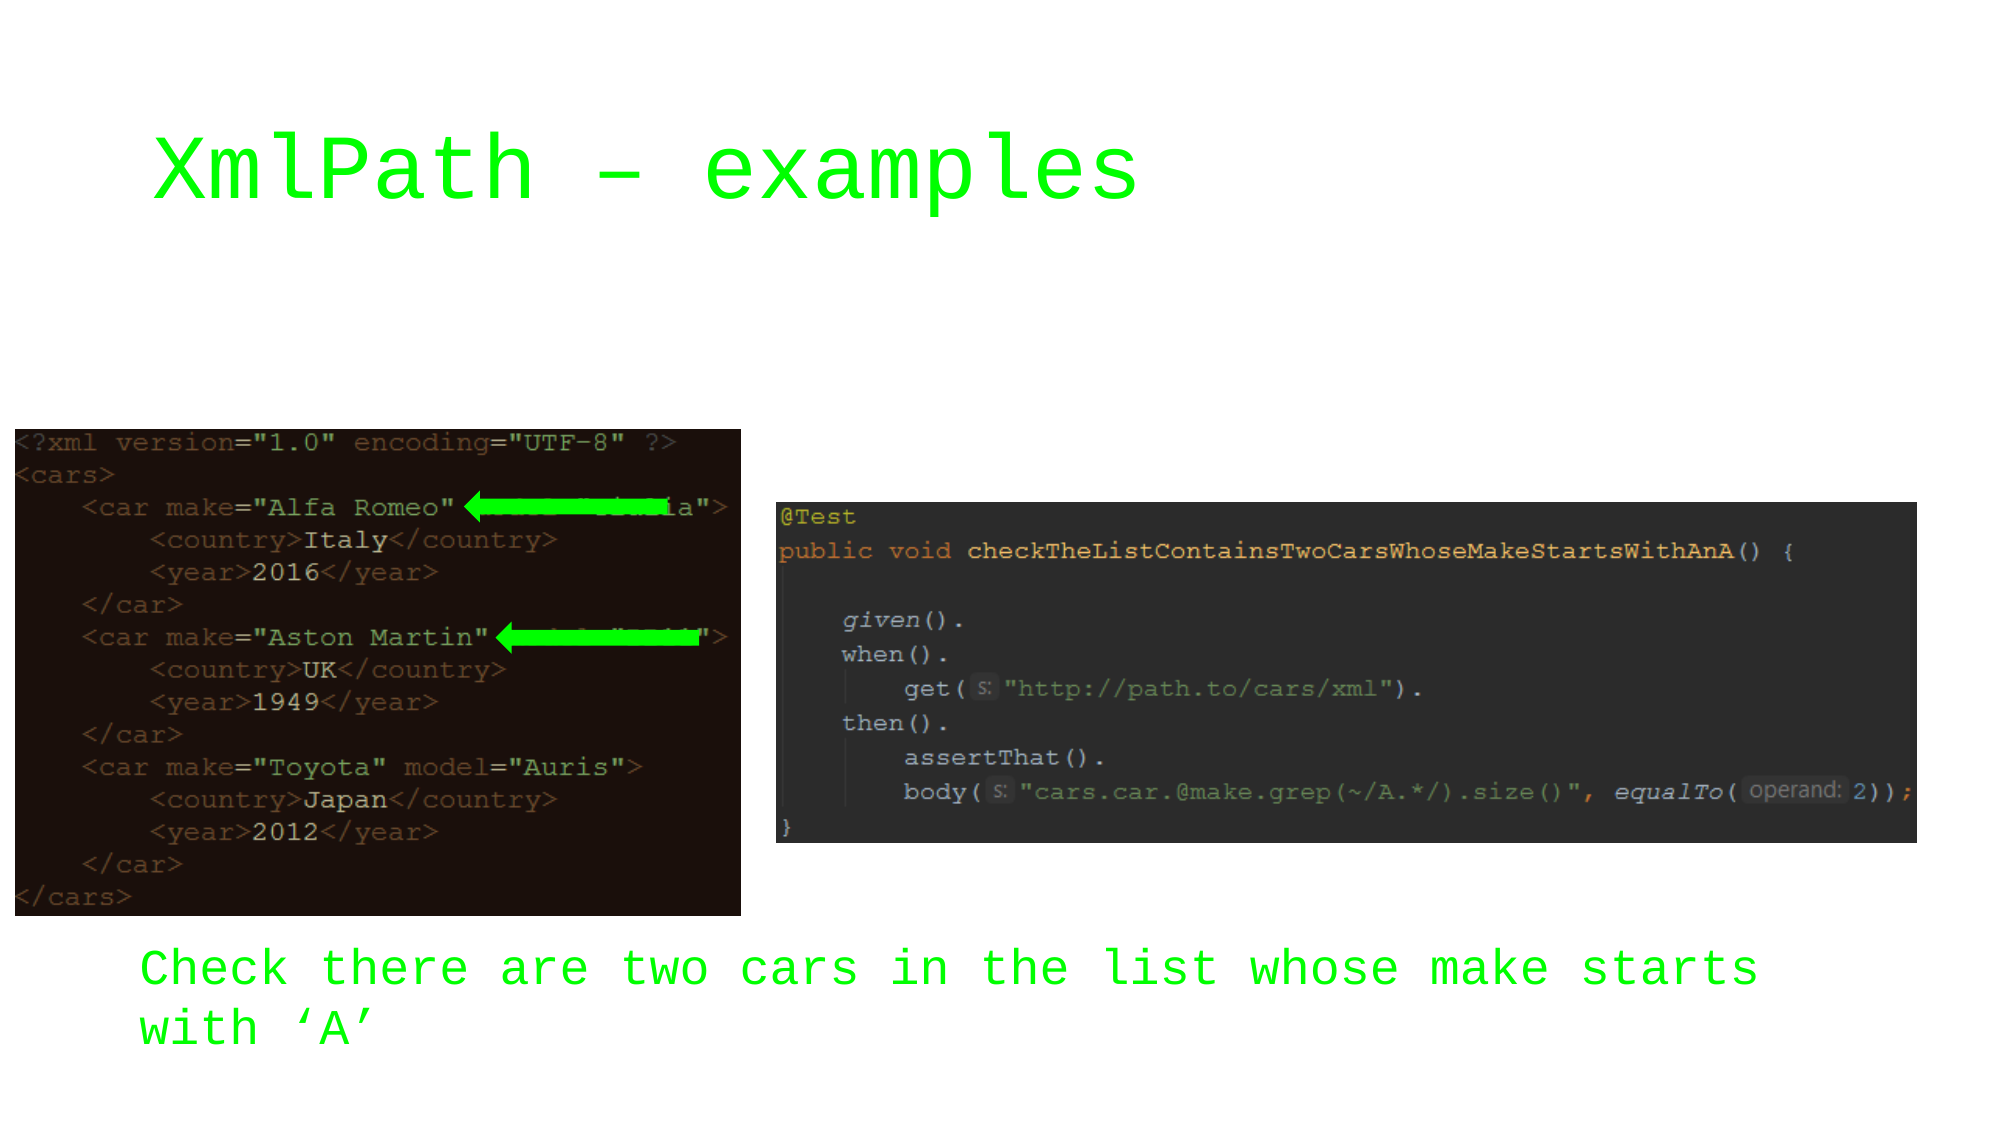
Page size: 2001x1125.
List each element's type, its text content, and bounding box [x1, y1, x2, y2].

picture [15, 429, 741, 916]
picture [776, 502, 1917, 843]
title XmlPath – examples [137, 59, 1863, 278]
text_box [465, 492, 667, 521]
text_box [497, 624, 699, 652]
text_box Check there are two cars in the list whose make starts with ‘A’ [124, 927, 1917, 1064]
